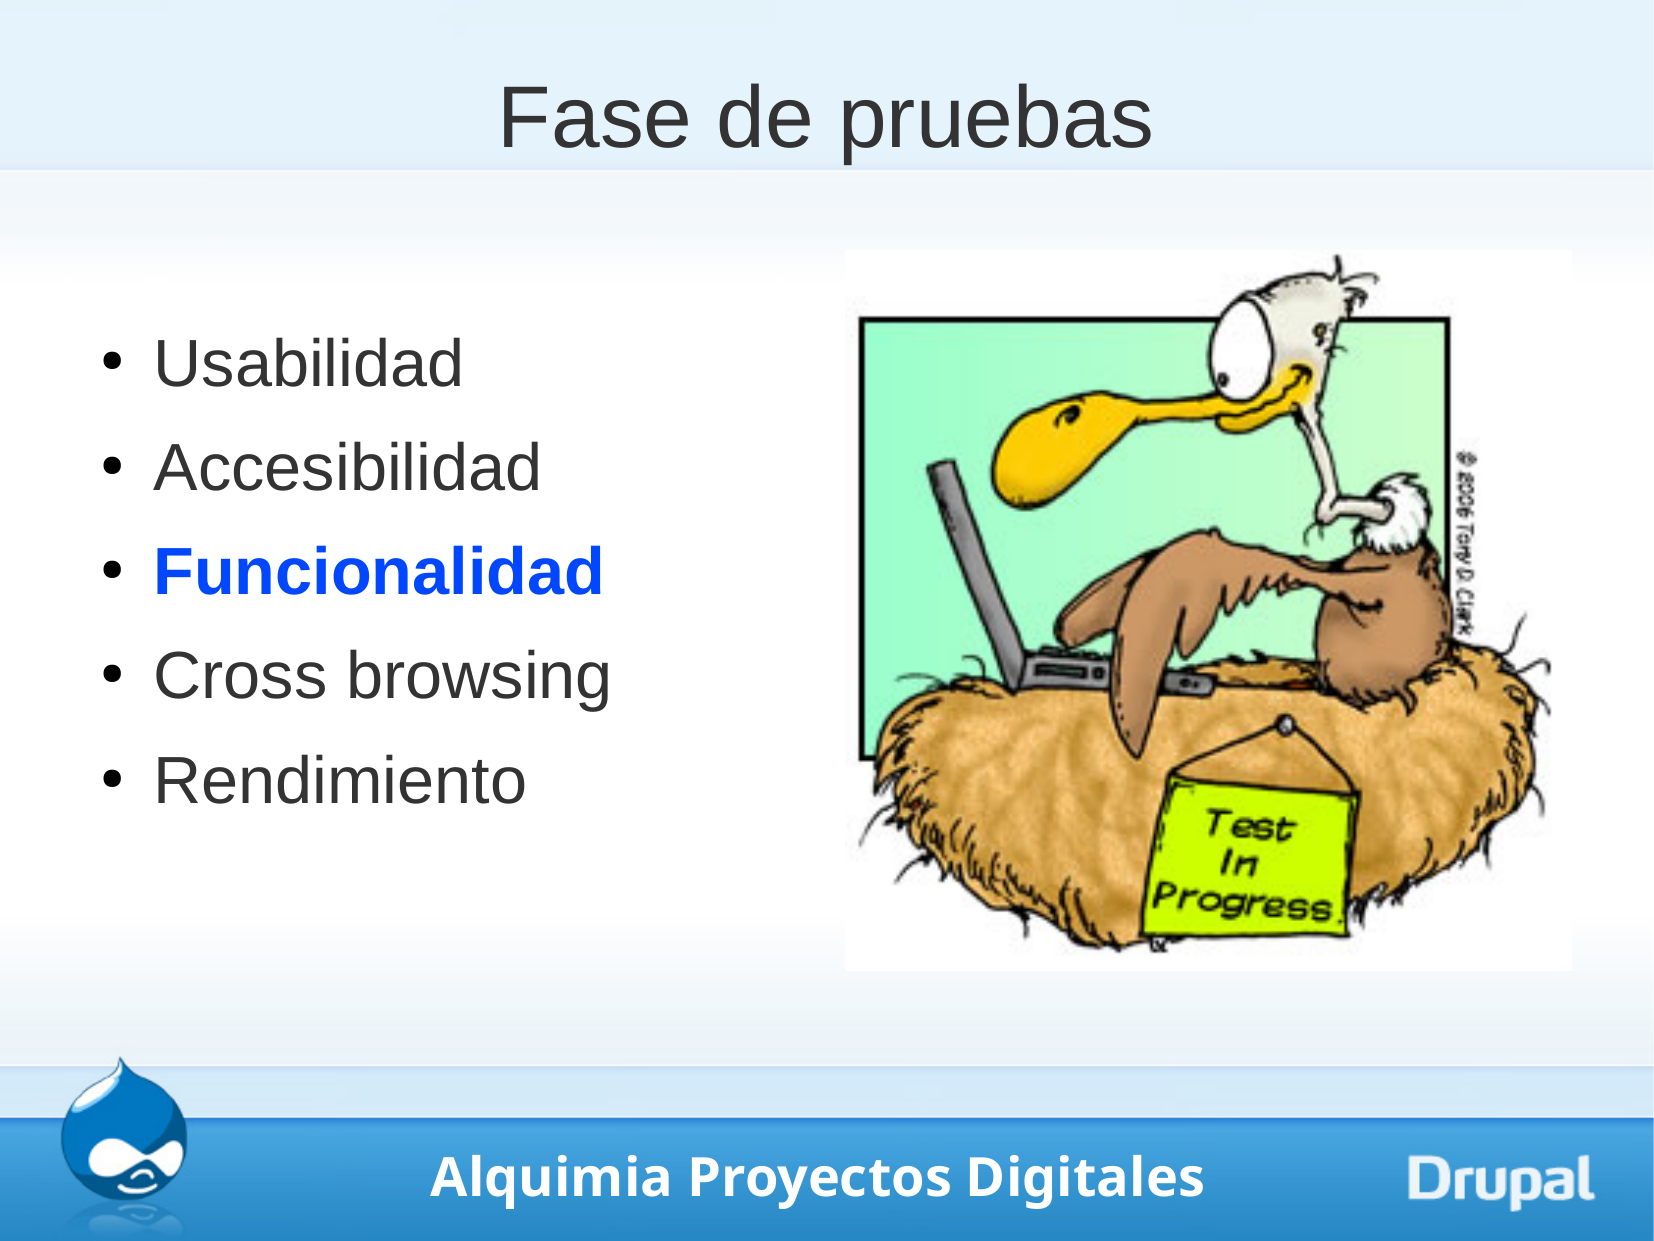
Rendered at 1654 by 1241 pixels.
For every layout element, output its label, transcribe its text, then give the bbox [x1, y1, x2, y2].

title Fase de pruebas [82, 23, 1571, 212]
text_box Alquimia Proyectos Digitales [355, 1119, 1281, 1232]
list Usabilidad Accesibilidad Funcionalidad Cross browsing Rendimiento [82, 325, 809, 818]
picture [0, 0, 1654, 1241]
